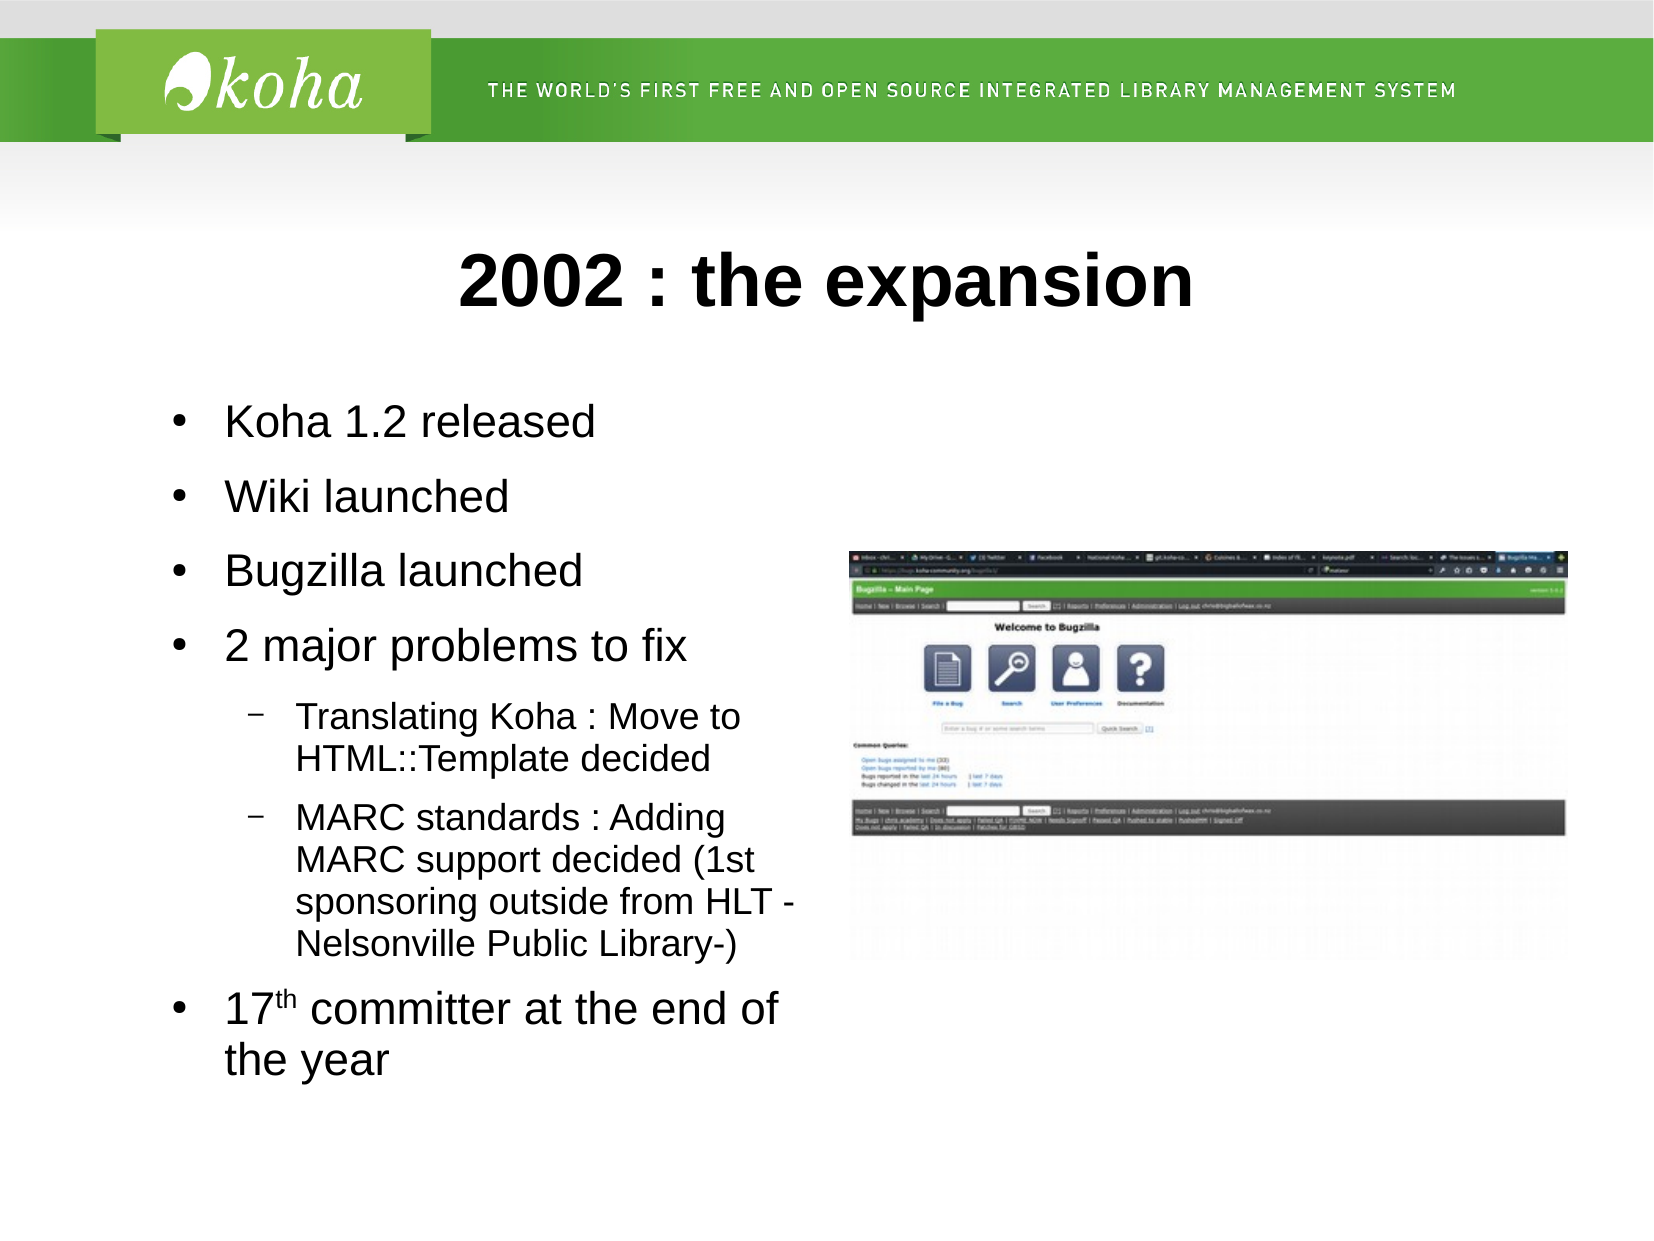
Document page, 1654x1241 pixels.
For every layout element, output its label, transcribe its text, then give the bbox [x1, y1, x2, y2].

title 2002 : the expansion [82, 177, 1571, 385]
picture [0, 0, 1654, 1241]
list Koha 1.2 released Wiki launched Bugzilla launched 2 major problems to fix Translating Koha : Move to HTML::Template decided MARC standards : Adding MARC support decided (1st sponsoring outside from HLT -Nelsonville Public Library-) 17th committer at the end of the year [82, 395, 809, 1115]
